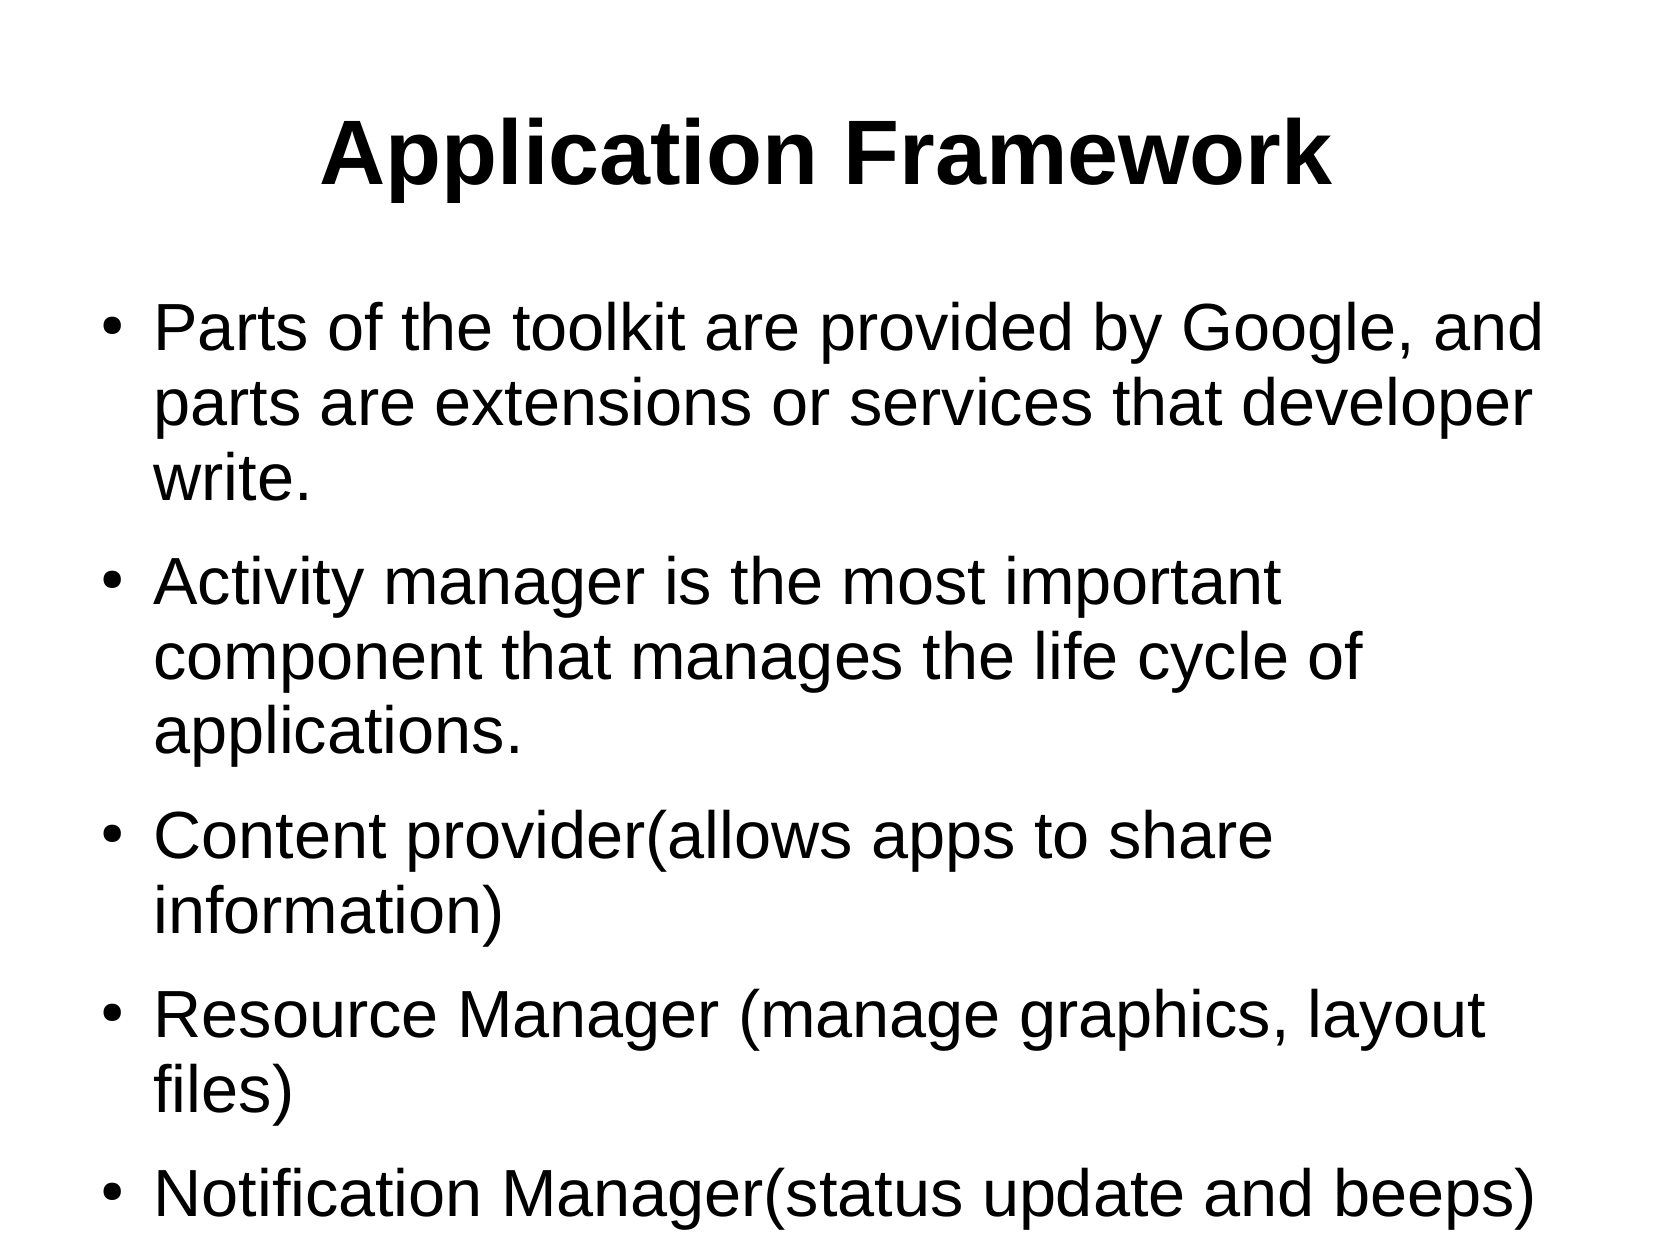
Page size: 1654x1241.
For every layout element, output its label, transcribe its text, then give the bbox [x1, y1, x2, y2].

list Parts of the toolkit are provided by Google, and parts are extensions or services that developer write. Activity manager is the most important component that manages the life cycle of applications. Content provider(allows apps to share information) Resource Manager (manage graphics, layout files) Notification Manager(status update and beeps) [82, 290, 1571, 1231]
title Application Framework [82, 49, 1571, 257]
